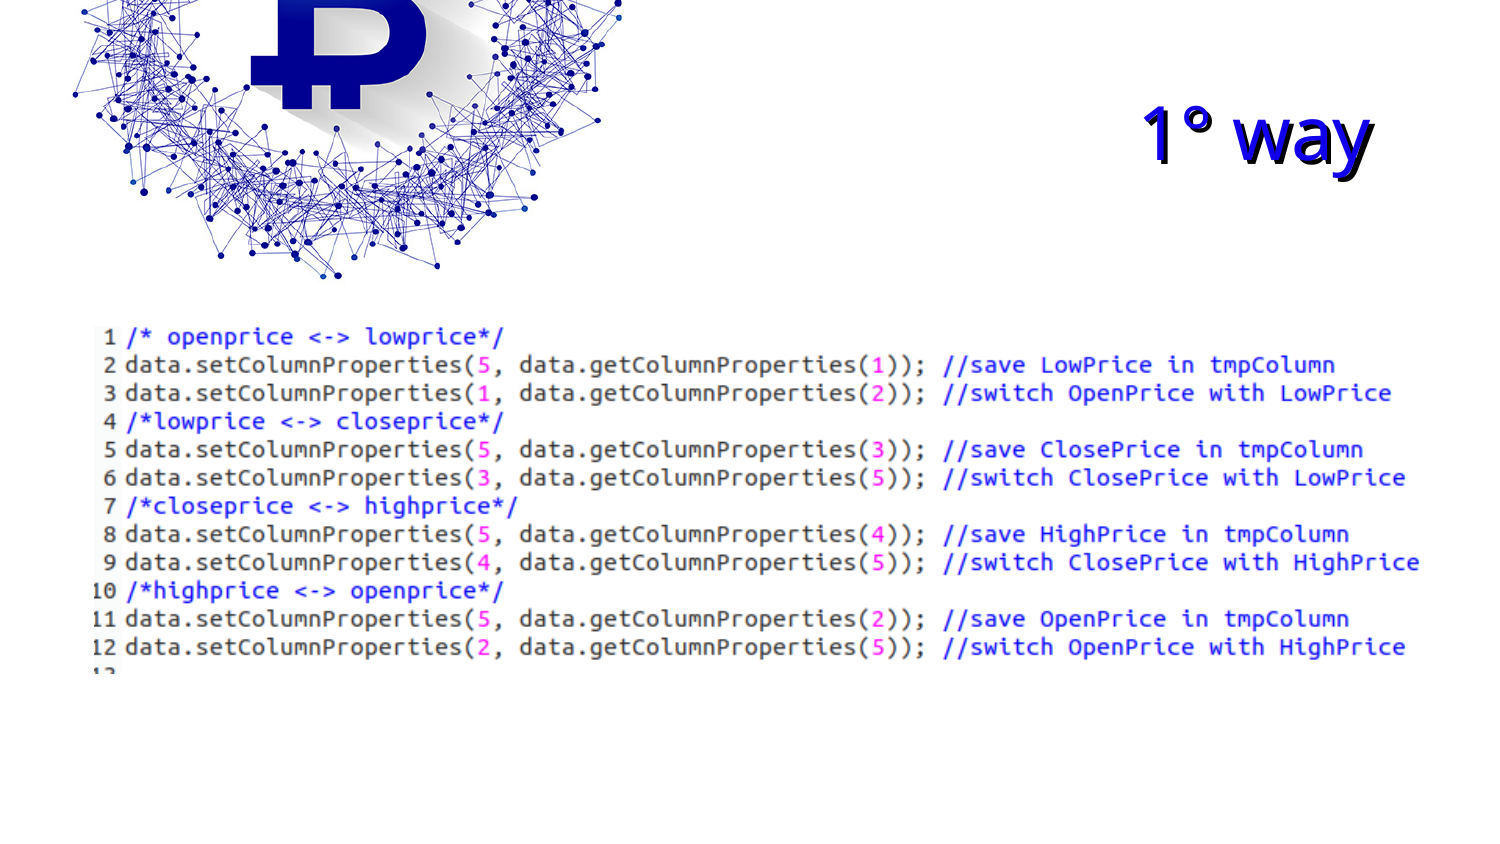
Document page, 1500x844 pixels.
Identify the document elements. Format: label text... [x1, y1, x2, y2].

picture [0, 0, 1500, 844]
title 1° way [1122, 70, 1418, 190]
